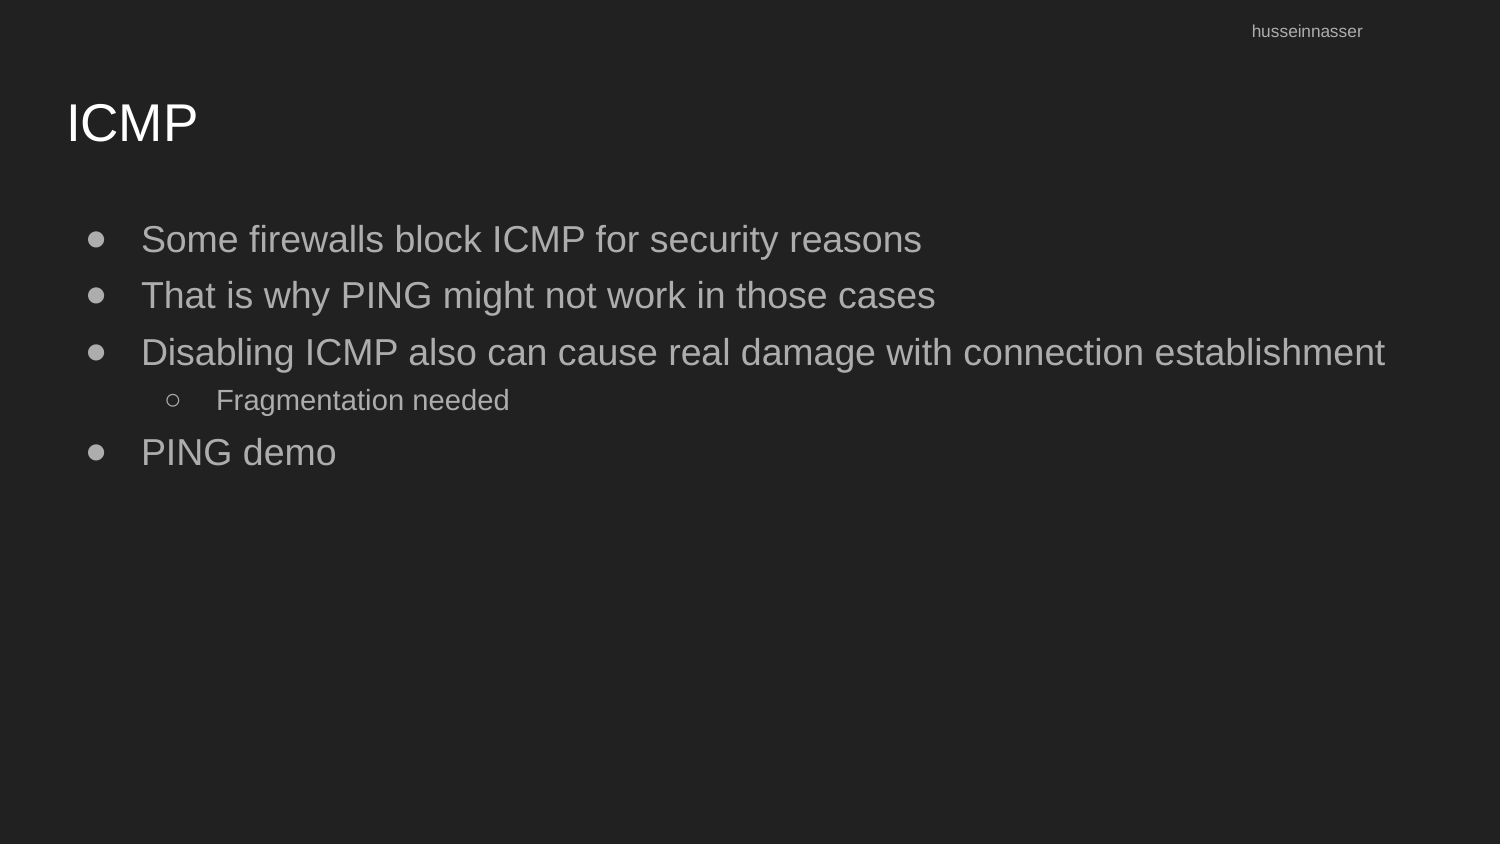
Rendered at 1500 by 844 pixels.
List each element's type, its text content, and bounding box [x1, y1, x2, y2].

title ICMP [51, 72, 1449, 167]
subtitle husseinnasser [1236, 11, 1492, 53]
list Some firewalls block ICMP for security reasons That is why PING might not work in those cases Disabling ICMP also can cause real damage with connection establishment Fragmentation needed PING demo [51, 189, 1449, 750]
